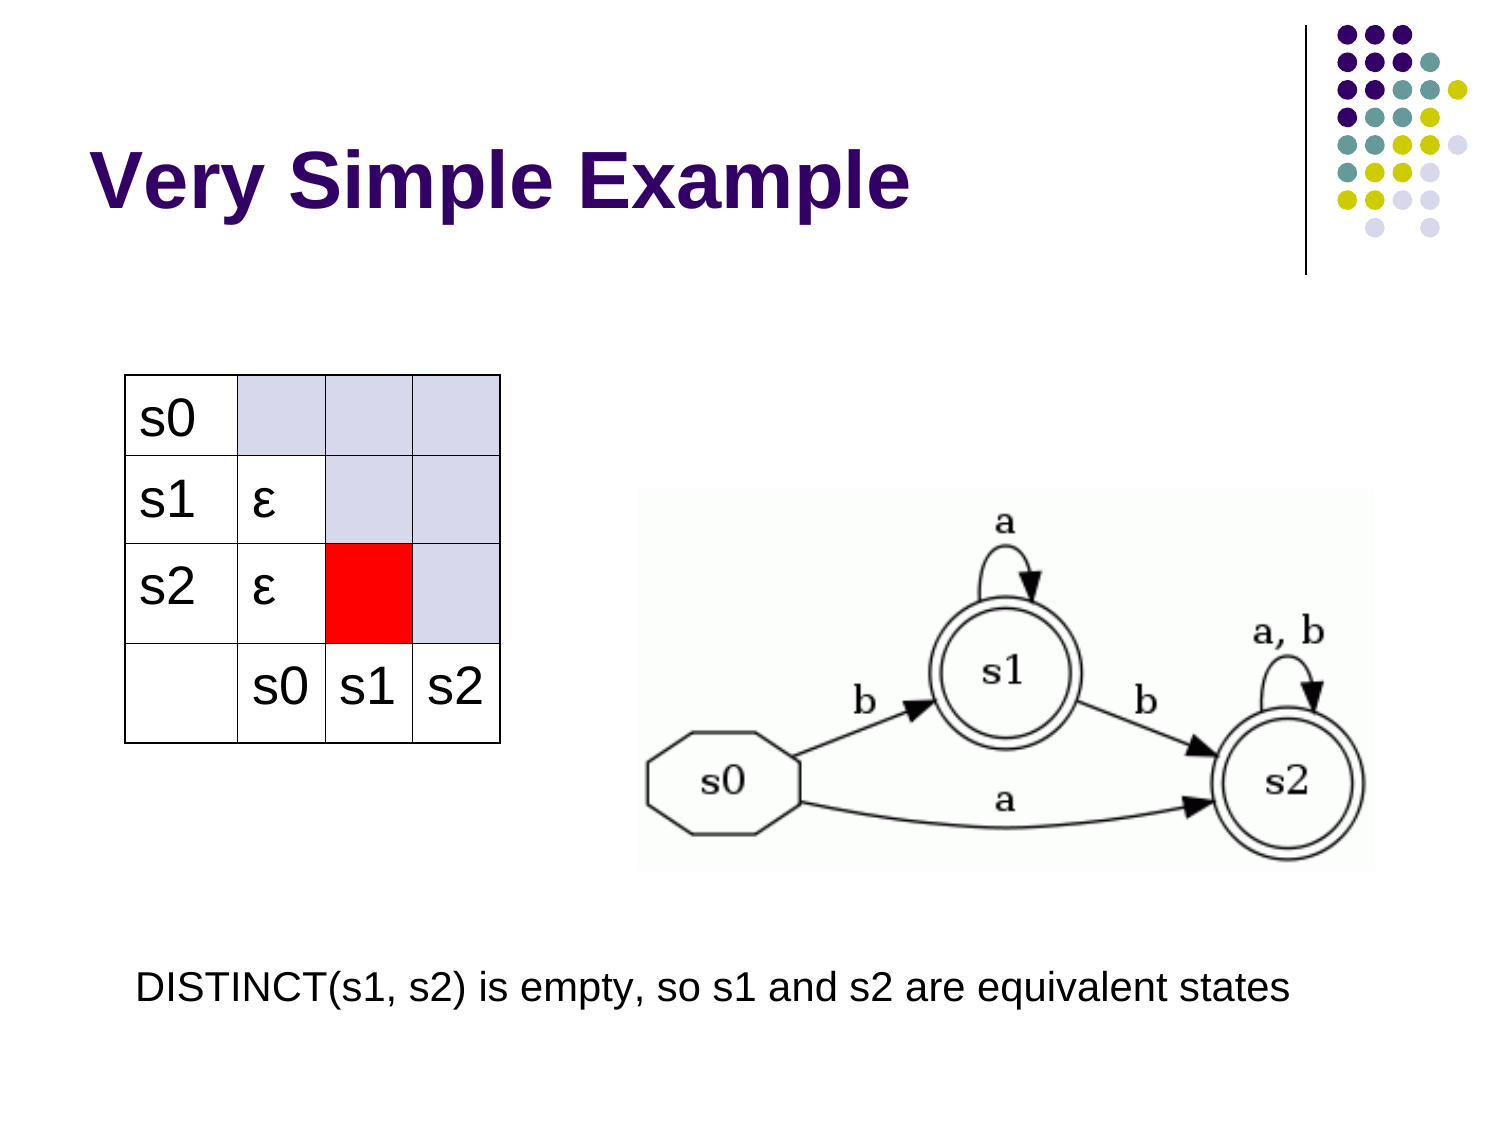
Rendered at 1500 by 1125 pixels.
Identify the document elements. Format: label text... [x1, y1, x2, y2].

table_cell s2 [126, 544, 237, 643]
table_cell ε [238, 456, 325, 543]
table_header [238, 376, 325, 455]
table_header [326, 376, 412, 455]
table_cell [126, 644, 237, 742]
table_cell [413, 544, 499, 643]
table_header s0 [126, 376, 237, 455]
table_cell s2 [413, 644, 499, 742]
title Very Simple Example [74, 20, 1313, 233]
table_cell [326, 456, 412, 543]
table_cell ε [238, 544, 325, 643]
text_box DISTINCT(s1, s2) is empty, so s1 and s2 are equivalent states [120, 951, 1307, 1018]
table_cell [326, 544, 412, 643]
table_cell s1 [326, 644, 412, 742]
table_cell [413, 456, 499, 543]
table_cell s0 [238, 644, 325, 742]
table_header [413, 376, 499, 455]
picture [637, 487, 1375, 871]
table_cell s1 [126, 456, 237, 543]
